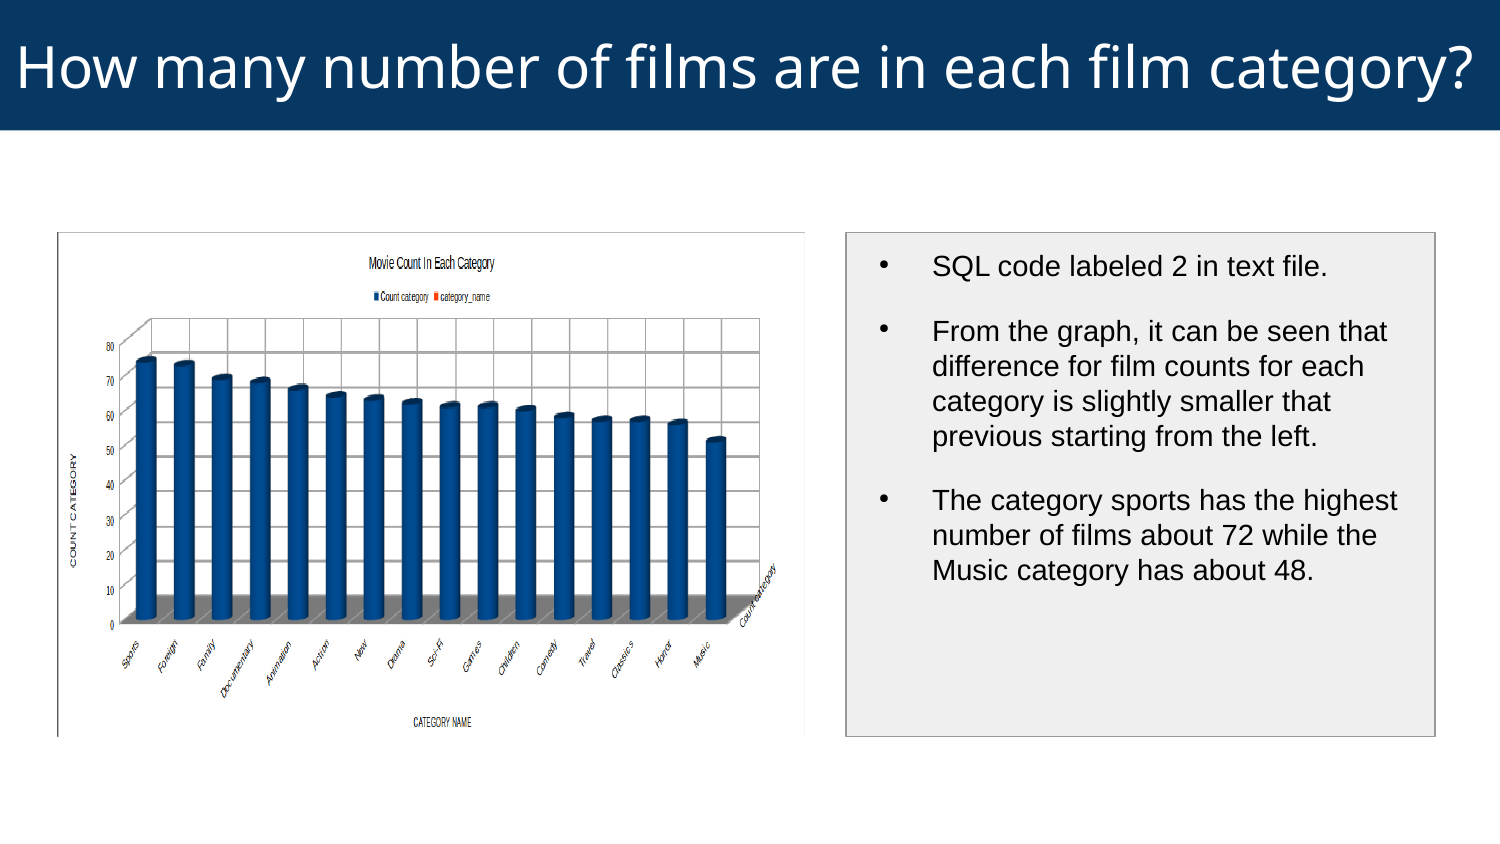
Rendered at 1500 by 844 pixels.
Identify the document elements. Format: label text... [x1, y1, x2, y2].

list SQL code labeled 2 in text file. From the graph, it can be seen that difference for film counts for each category is slightly smaller that previous starting from the left. The category sports has the highest number of films about 72 while the Music category has about 48. [846, 232, 1436, 737]
title How many number of films are in each film category? [0, 0, 1500, 131]
picture [58, 232, 805, 751]
